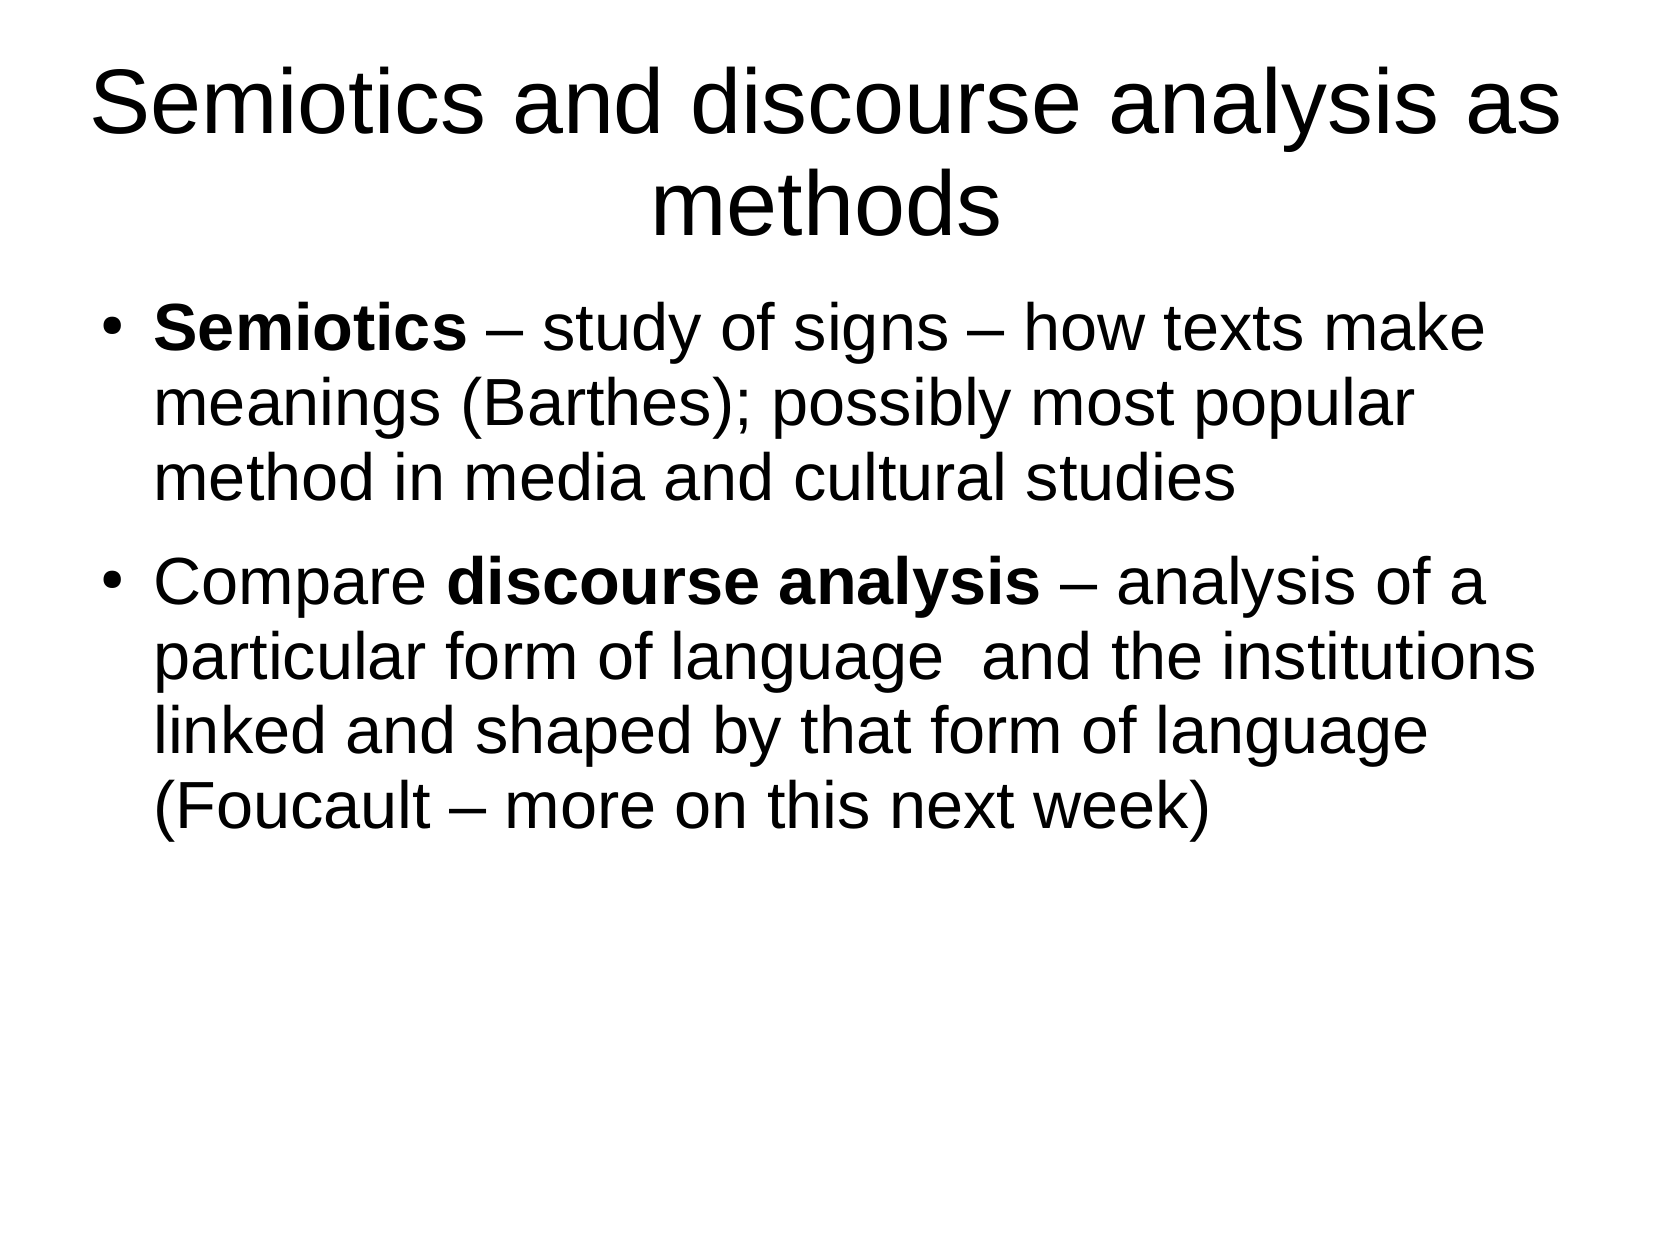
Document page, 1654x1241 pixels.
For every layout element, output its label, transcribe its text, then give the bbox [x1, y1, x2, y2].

title Semiotics and discourse analysis as methods [82, 49, 1571, 257]
list Semiotics – study of signs – how texts make meanings (Barthes); possibly most popular method in media and cultural studies Compare discourse analysis – analysis of a particular form of language and the institutions linked and shaped by that form of language (Foucault – more on this next week) [82, 290, 1571, 1010]
